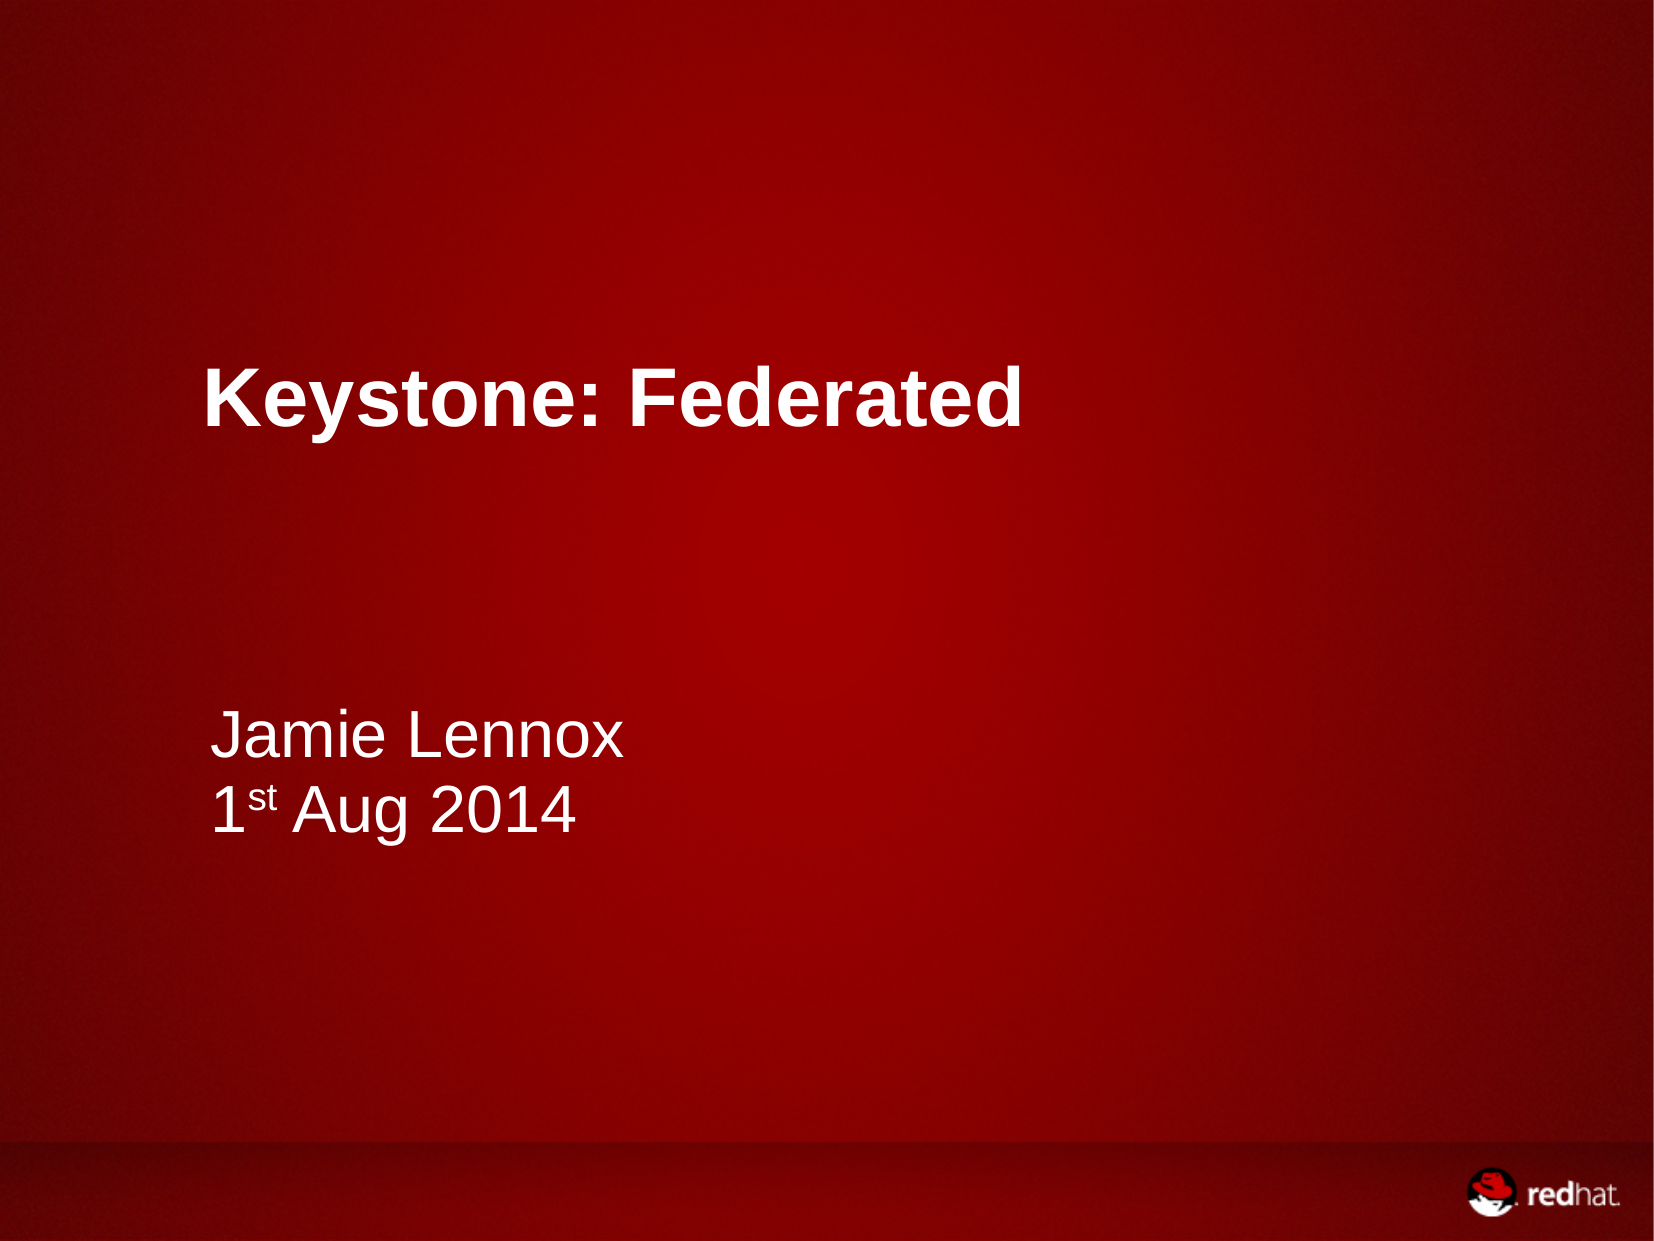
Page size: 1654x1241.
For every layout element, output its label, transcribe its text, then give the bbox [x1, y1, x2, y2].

text_box Keystone: Federated [187, 297, 1426, 518]
text_box Jamie Lennox 1st Aug 2014 [195, 465, 700, 932]
picture [0, 0, 1654, 1241]
